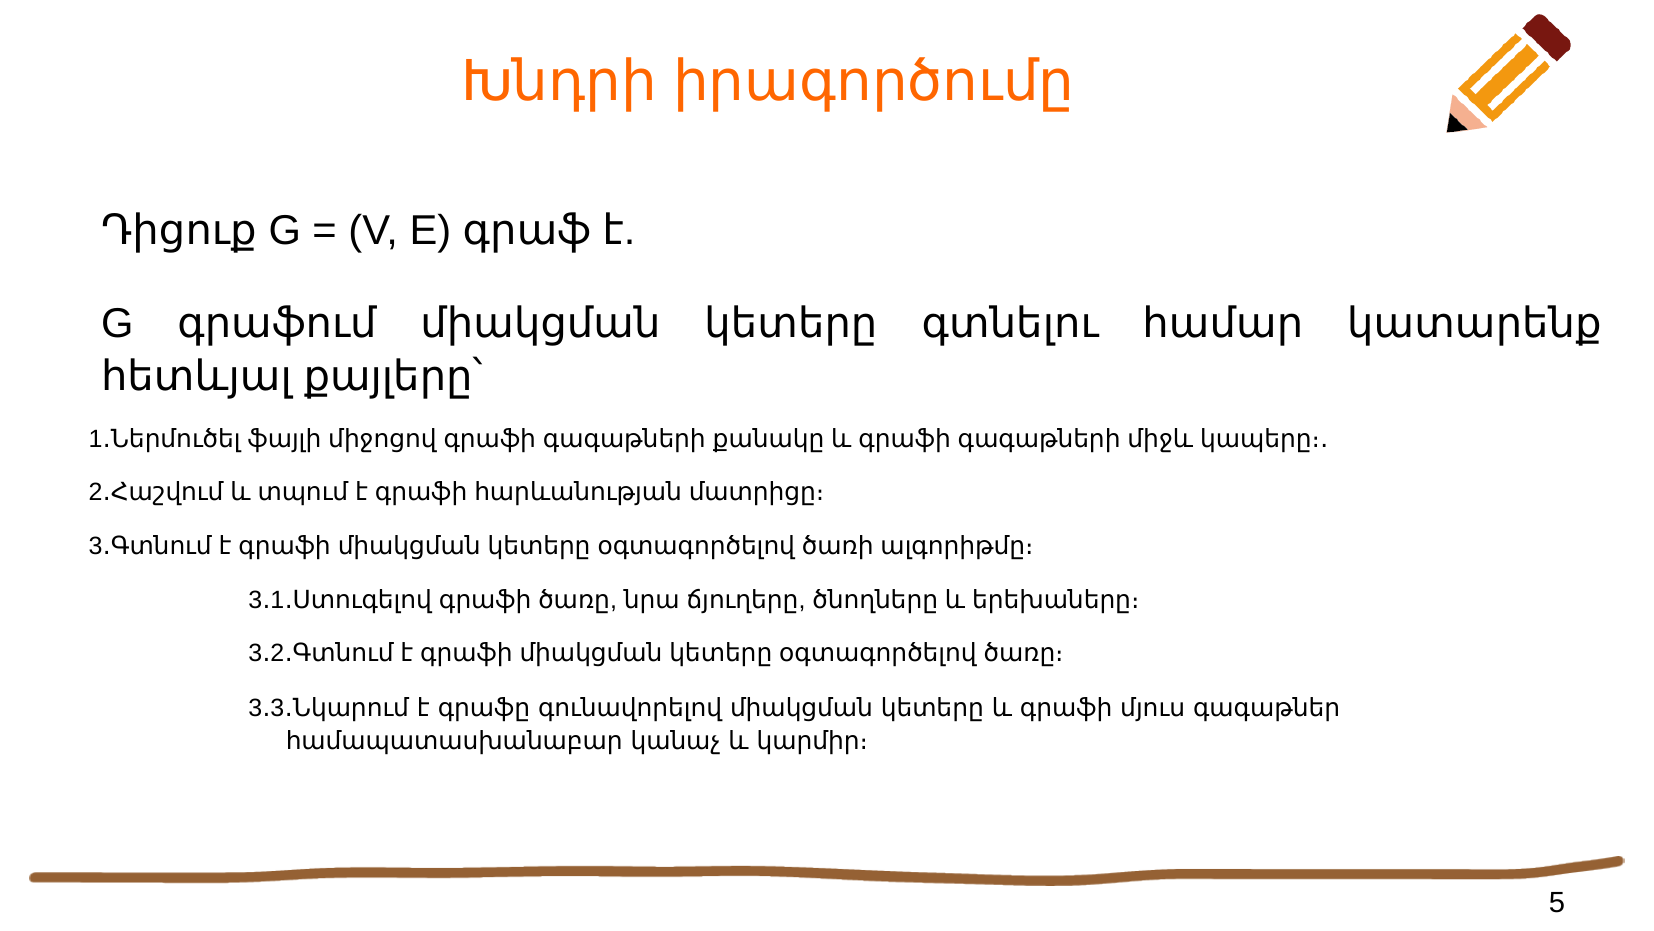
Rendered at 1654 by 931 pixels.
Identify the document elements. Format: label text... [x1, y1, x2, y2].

picture [1446, 14, 1571, 133]
list Դիցուք G = (V, E) գրաֆ է. G գրաֆում միակցման կետերը գտնելու համար կատարենք հետևյալ քայլերը՝ 1․Ներմուծել ֆայլի միջոցով գրաֆի գագաթների քանակը և գրաֆի գագաթների միջև կապերը։․ 2․Հաշվում և տպում է գրաֆի հարևանության մատրիցը։ 3․Գտնում է գրաֆի միակցման կետերը օգտագործելով ծառի ալգորիթմը։ 3․1․Ստուգելով գրաֆի ծառը, նրա ճյուղերը, ծնողները և երեխաները։ 3․2․Գտնում է գրաֆի միակցման կետերը օգտագործելով ծառը։ 3․3․Նկարում է գրաֆը գունավորելով միակցման կետերը և գրաֆի մյուս գագաթներ համապատասխանաբար կանաչ և կարմիր։ [88, 206, 1613, 857]
picture [29, 856, 1625, 886]
title Խնդրի իրագործումը [88, 29, 1447, 133]
